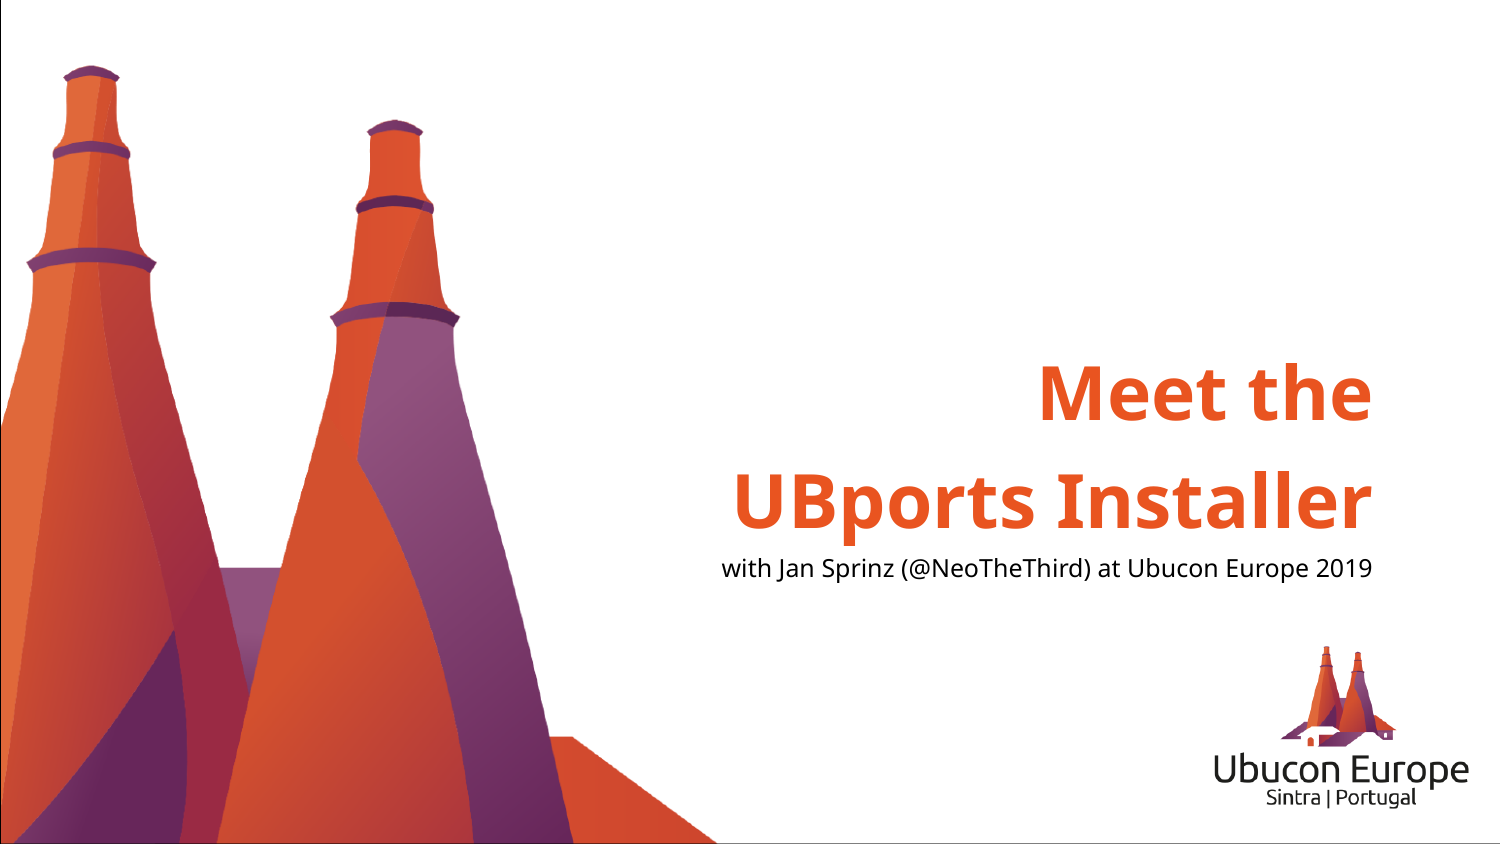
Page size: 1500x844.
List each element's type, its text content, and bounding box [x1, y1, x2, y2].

subtitle with Jan Sprinz (@NeoTheThird) at Ubucon Europe 2019 [500, 500, 1374, 636]
title Meet the UBports Installer [500, 218, 1374, 500]
picture [0, 0, 1500, 844]
